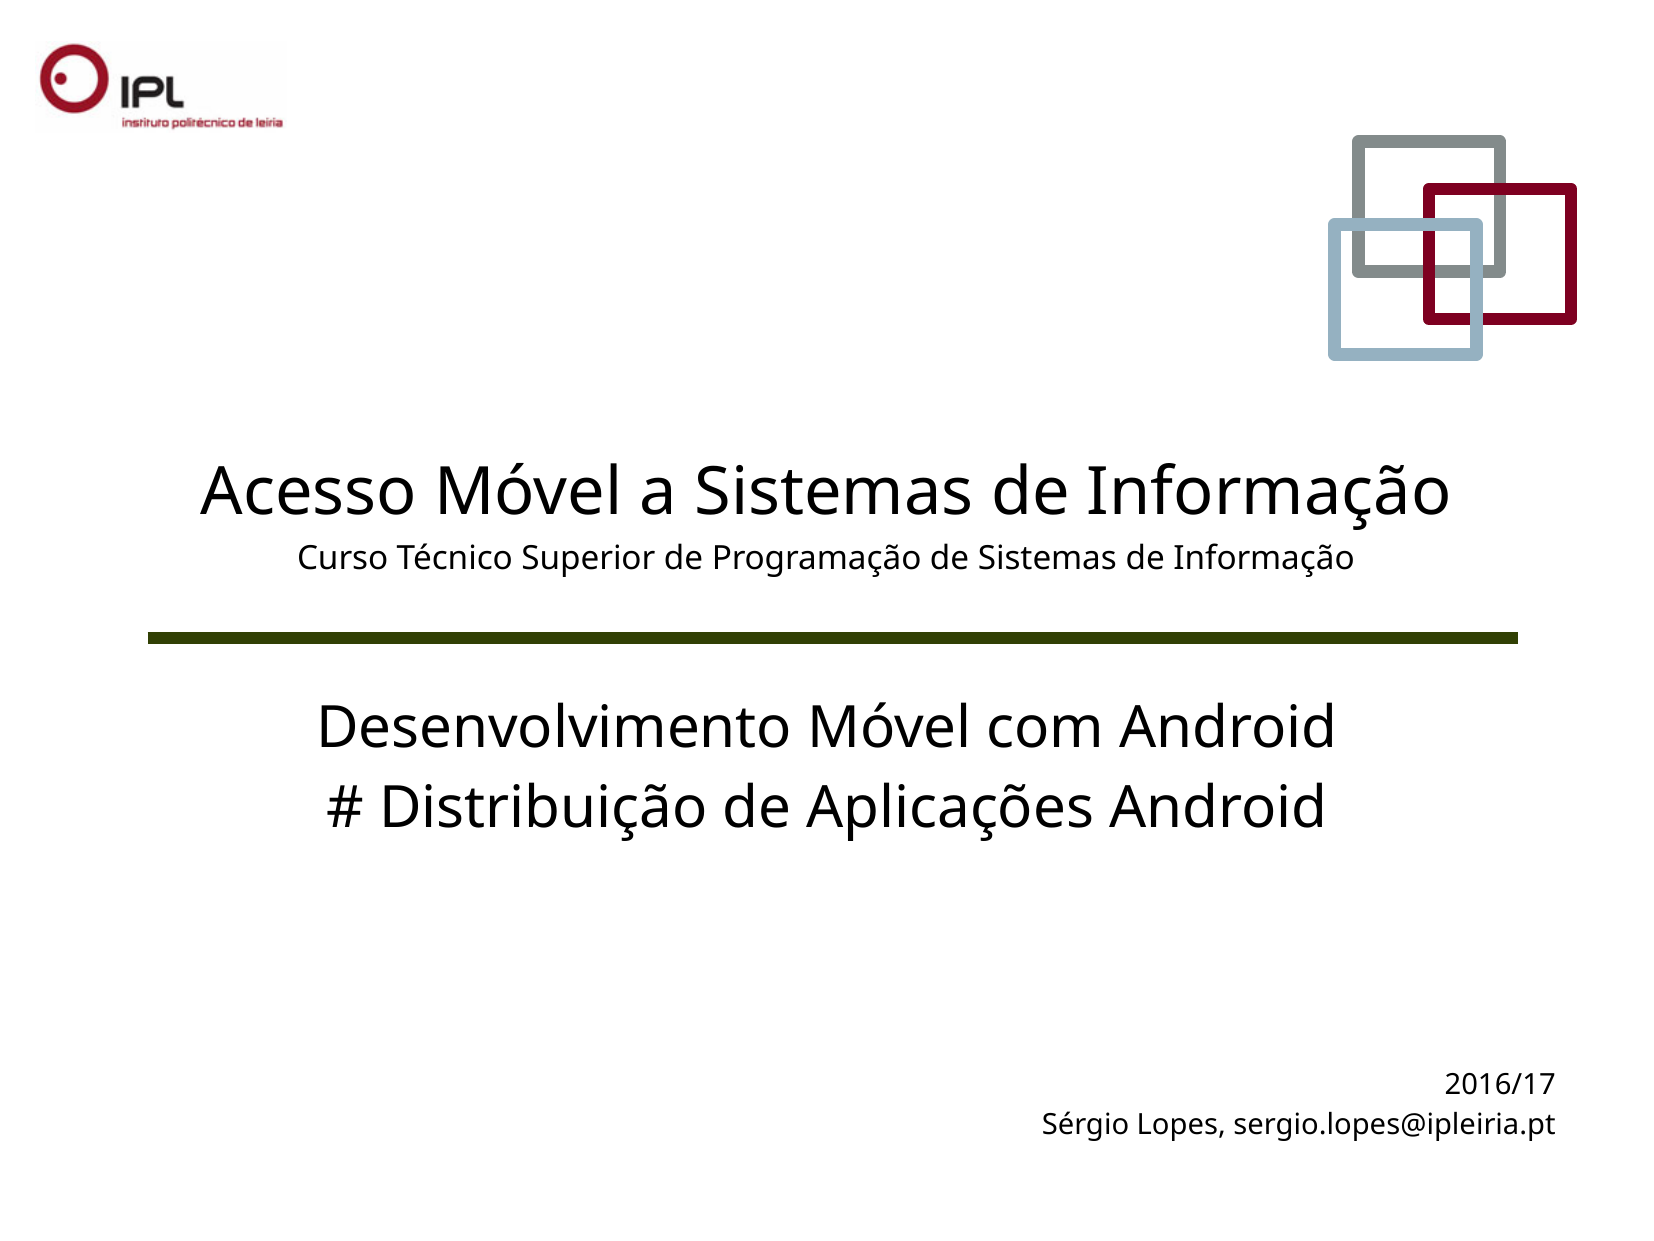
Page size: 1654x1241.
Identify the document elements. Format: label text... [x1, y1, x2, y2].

text_box Desenvolvimento Móvel com Android # Distribuição de Aplicações Android [183, 645, 1471, 885]
subtitle Acesso Móvel a Sistemas de Informação Curso Técnico Superior de Programação de Sistemas de Informação [183, 372, 1471, 632]
text_box 2016/17 Sérgio Lopes, sergio.lopes@ipleiria.pt [933, 1055, 1571, 1151]
picture [35, 41, 291, 133]
